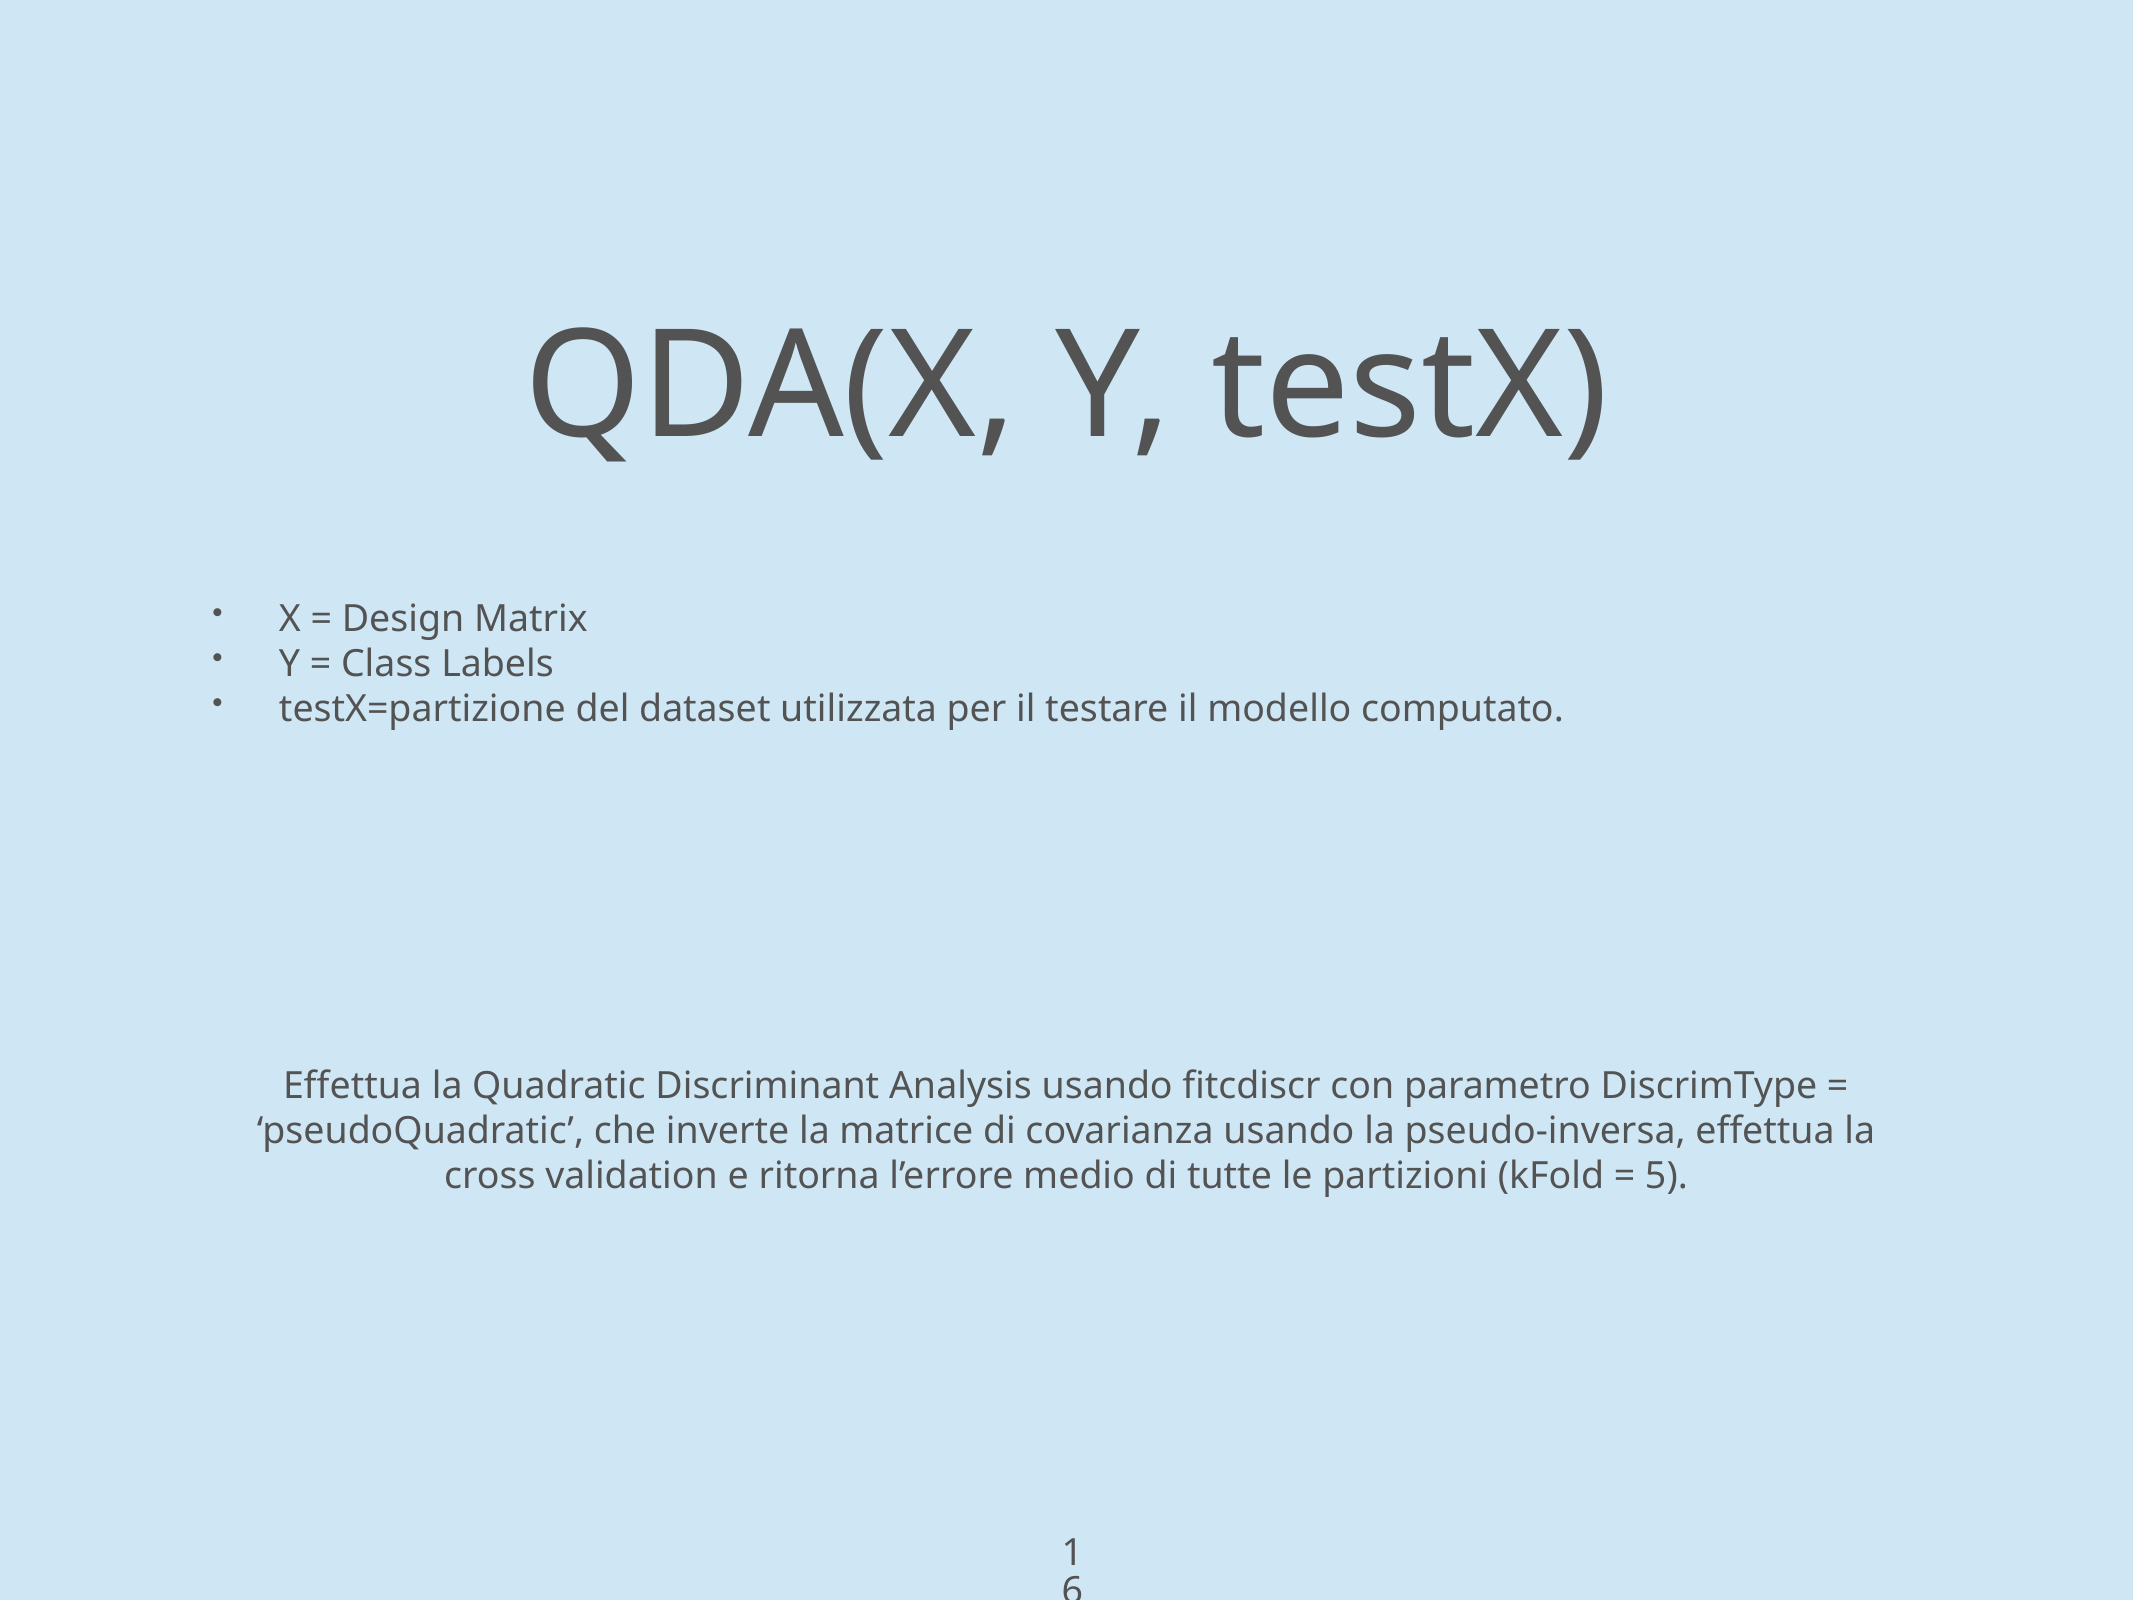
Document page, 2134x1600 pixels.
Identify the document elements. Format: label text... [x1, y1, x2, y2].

text_box X = Design Matrix Y = Class Labels testX=partizione del dataset utilizzata per il testare il modello computato. [203, 585, 1930, 738]
title QDA(X, Y, testX) [58, 110, 2075, 642]
slide_number <numero> [1046, 1520, 1085, 1580]
text_box Effettua la Quadratic Discriminant Analysis usando fitcdiscr con parametro DiscrimType = ‘pseudoQuadratic’, che inverte la matrice di covarianza usando la pseudo-inversa, effettua la cross validation e ritorna l’errore medio di tutte le partizioni (kFold = 5). [223, 1053, 1910, 1205]
